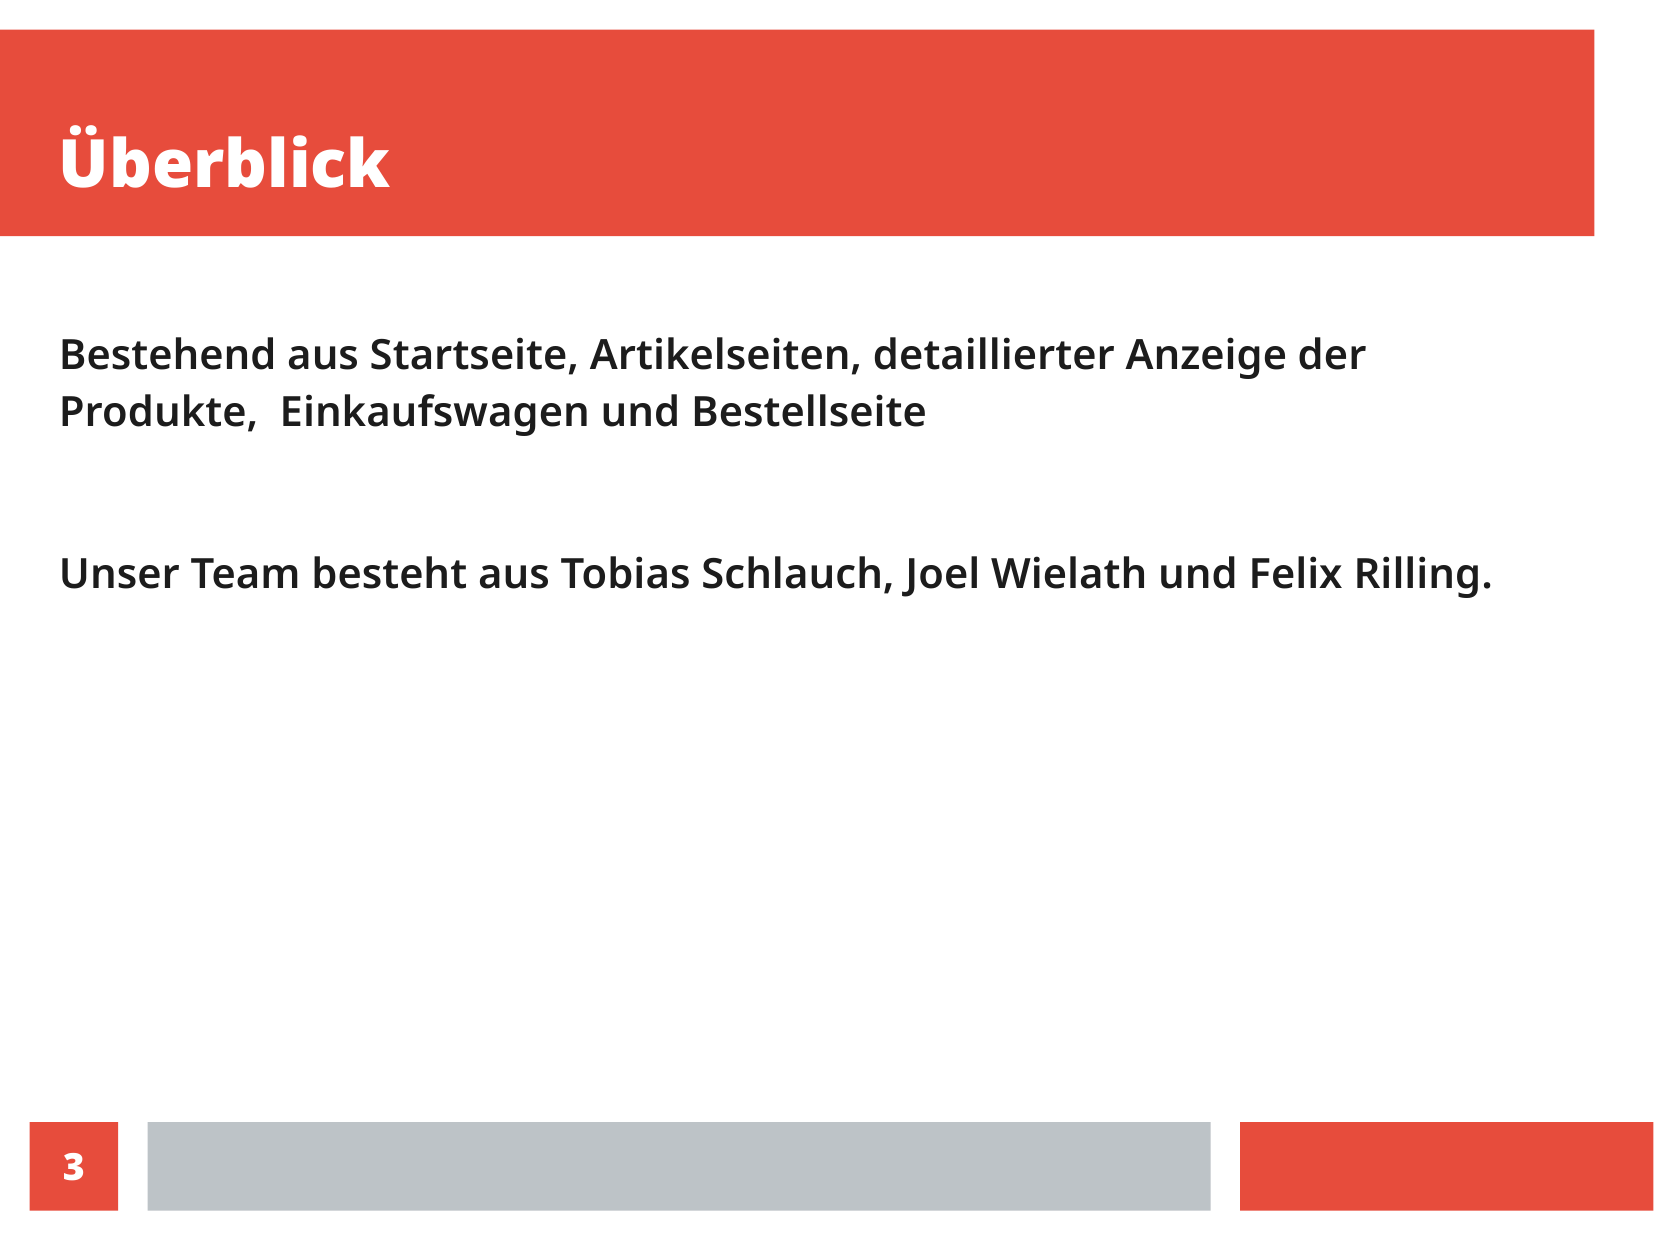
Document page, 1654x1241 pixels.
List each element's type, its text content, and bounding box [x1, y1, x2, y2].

title Überblick [59, 59, 1595, 207]
list Bestehend aus Startseite, Artikelseiten, detaillierter Anzeige der Produkte, Einkaufswagen und Bestellseite Unser Team besteht aus Tobias Schlauch, Joel Wielath und Felix Rilling. [59, 324, 1565, 1093]
